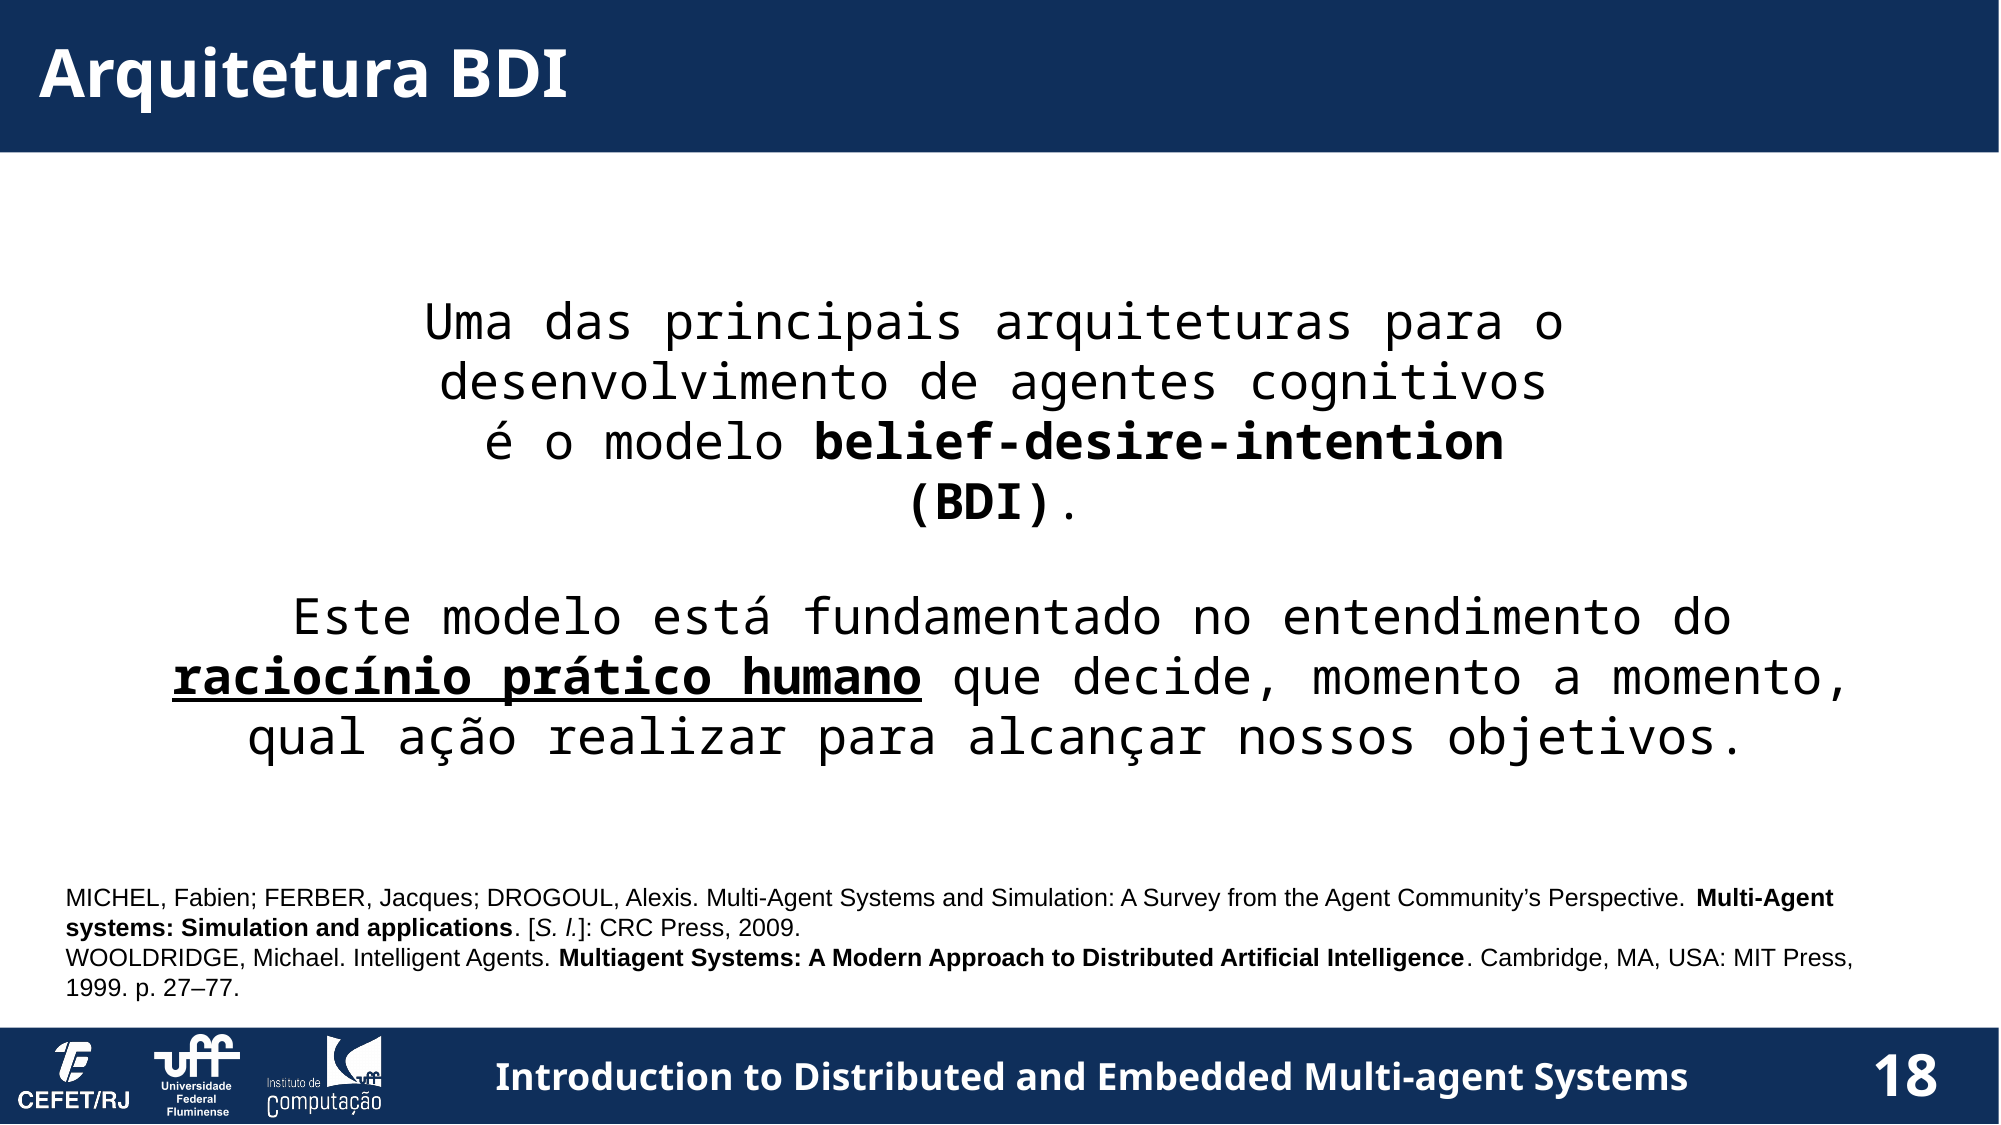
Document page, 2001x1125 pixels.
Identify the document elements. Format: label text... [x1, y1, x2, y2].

text_box Uma das principais arquiteturas para o desenvolvimento de agentes cognitivos é o modelo belief-desire-intention (BDI). [348, 281, 1594, 537]
picture [18, 1021, 129, 1125]
text_box Arquitetura BDI [25, 23, 1999, 119]
text_box MICHEL, Fabien; FERBER, Jacques; DROGOUL, Alexis. Multi-Agent Systems and Simulation: A Survey from the Agent Community’s Perspective. Multi-Agent systems: Simulation and applications. [S. l.]: CRC Press, 2009. WOOLDRIDGE, Michael. Intelligent Agents. Multiagent Systems: A Modern Approach to Distributed Artificial Intelligence. Cambridge, MA, USA: MIT Press, 1999. p. 27–77. [50, 874, 1939, 1039]
picture [265, 1039, 383, 1118]
text_box Este modelo está fundamentado no entendimento do raciocínio prático humano que decide, momento a momento, qual ação realizar para alcançar nossos objetivos. [100, 576, 1878, 772]
picture [153, 1039, 241, 1121]
